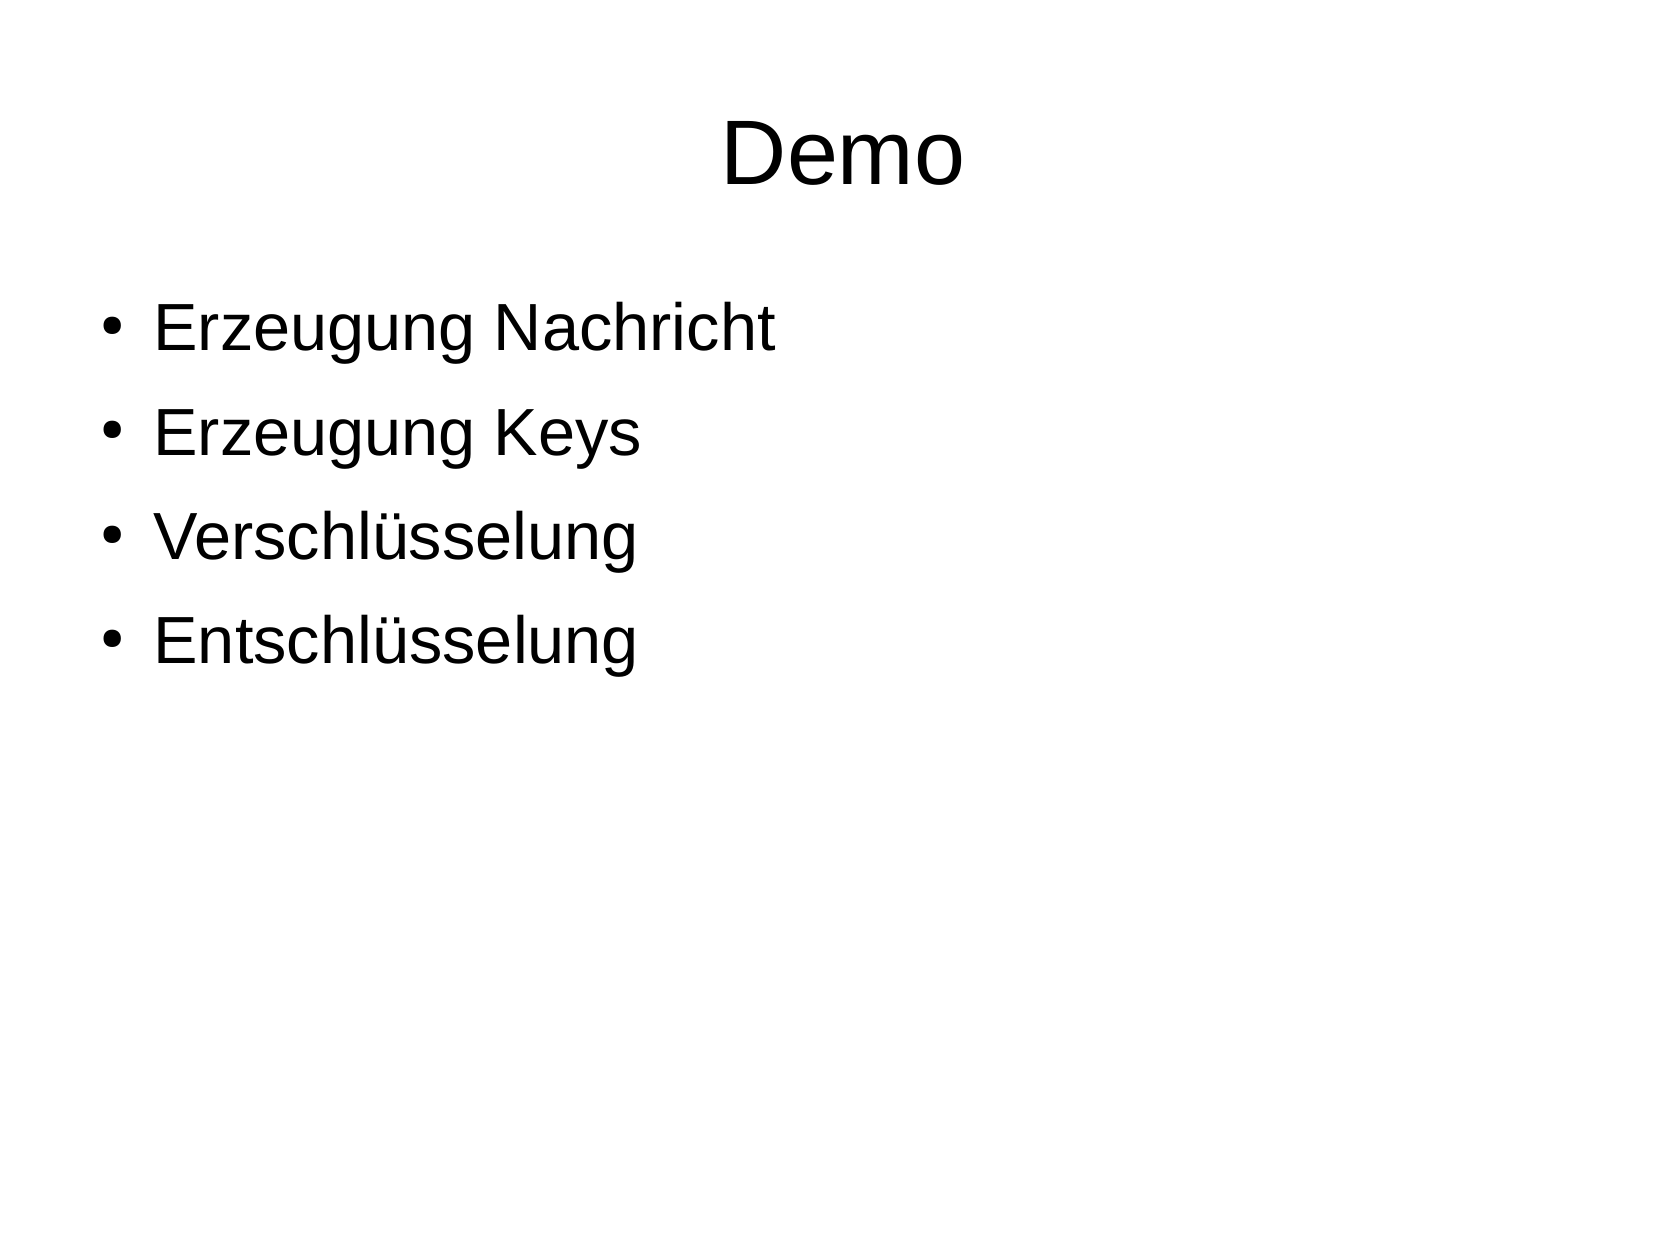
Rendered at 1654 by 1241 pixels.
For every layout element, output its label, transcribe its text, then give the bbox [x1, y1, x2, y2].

list Erzeugung Nachricht Erzeugung Keys Verschlüsselung Entschlüsselung [82, 290, 1571, 1126]
title Demo [82, 49, 1571, 257]
